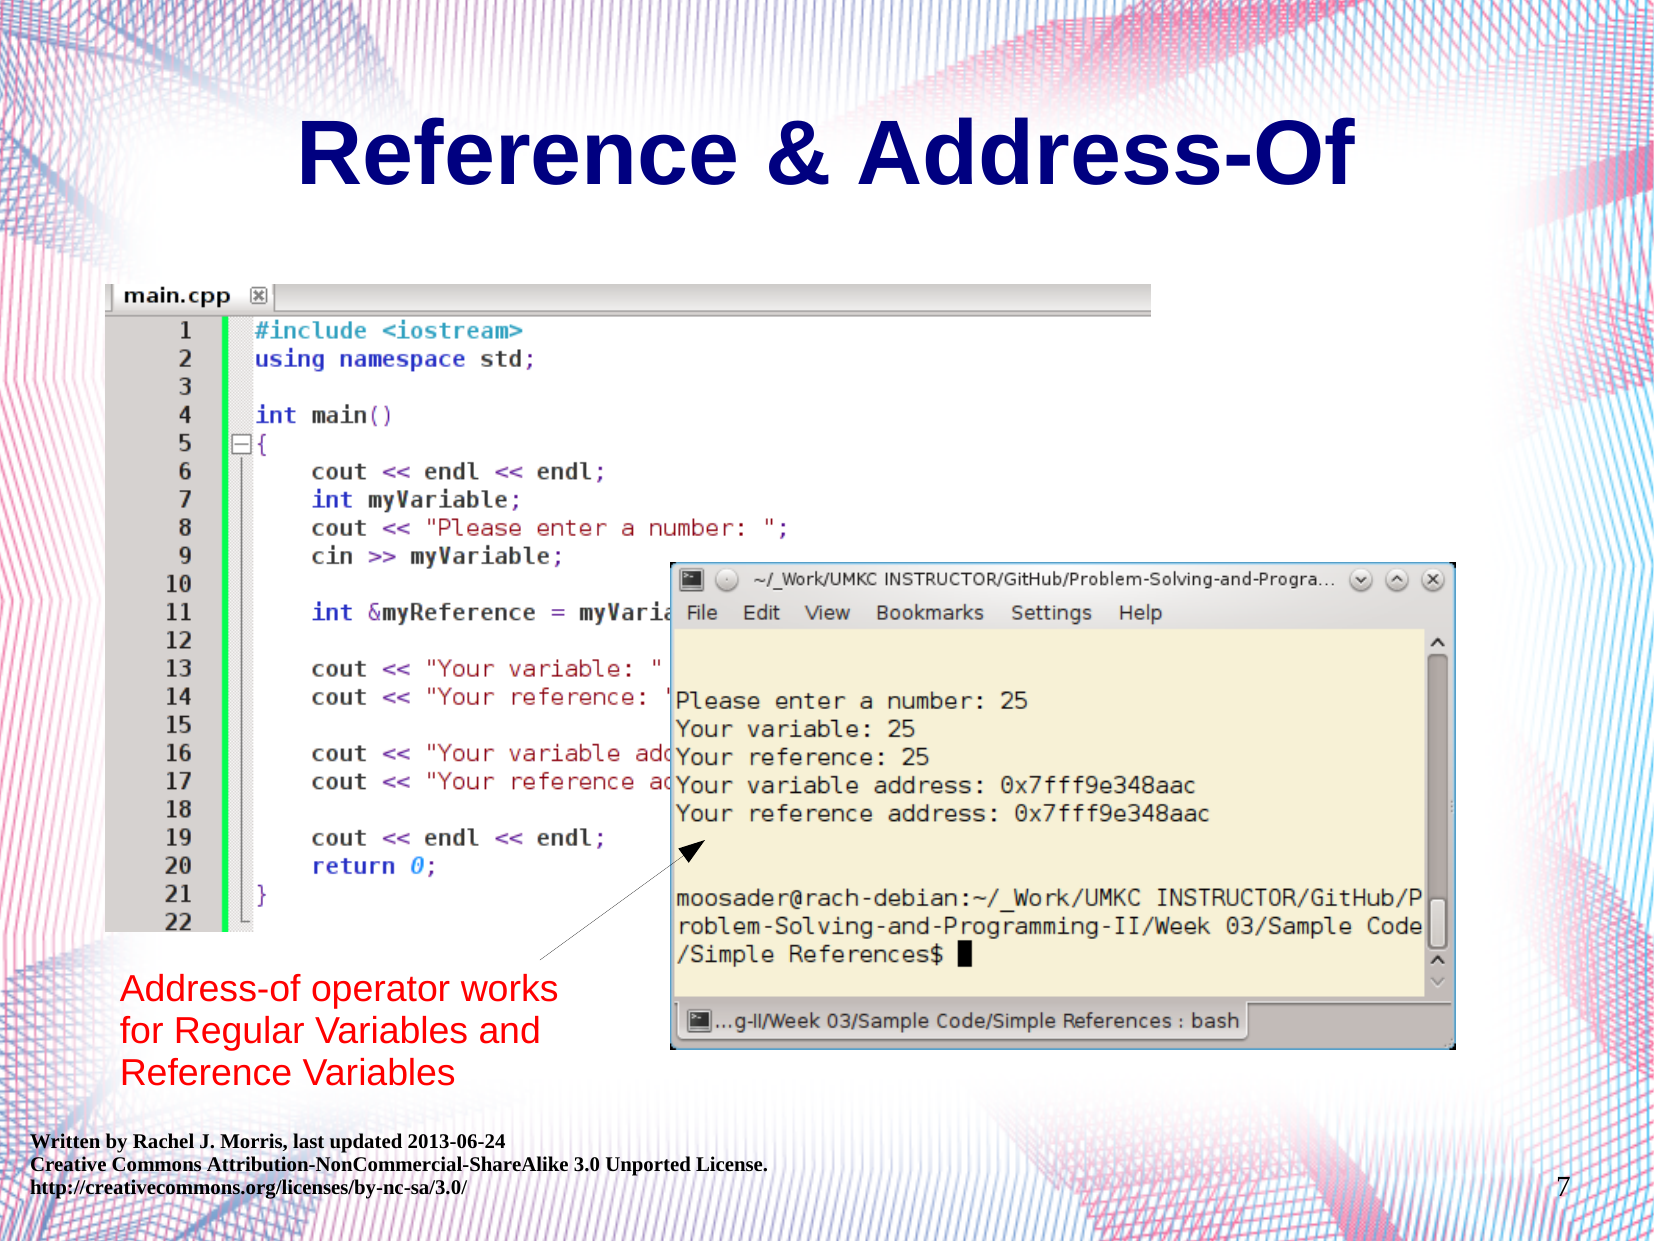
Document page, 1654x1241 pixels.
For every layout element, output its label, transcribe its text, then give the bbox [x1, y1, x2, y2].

title Reference & Address-Of [82, 49, 1571, 257]
text_box Address-of operator works for Regular Variables and Reference Variables [105, 960, 601, 1101]
picture [0, 0, 1654, 1241]
